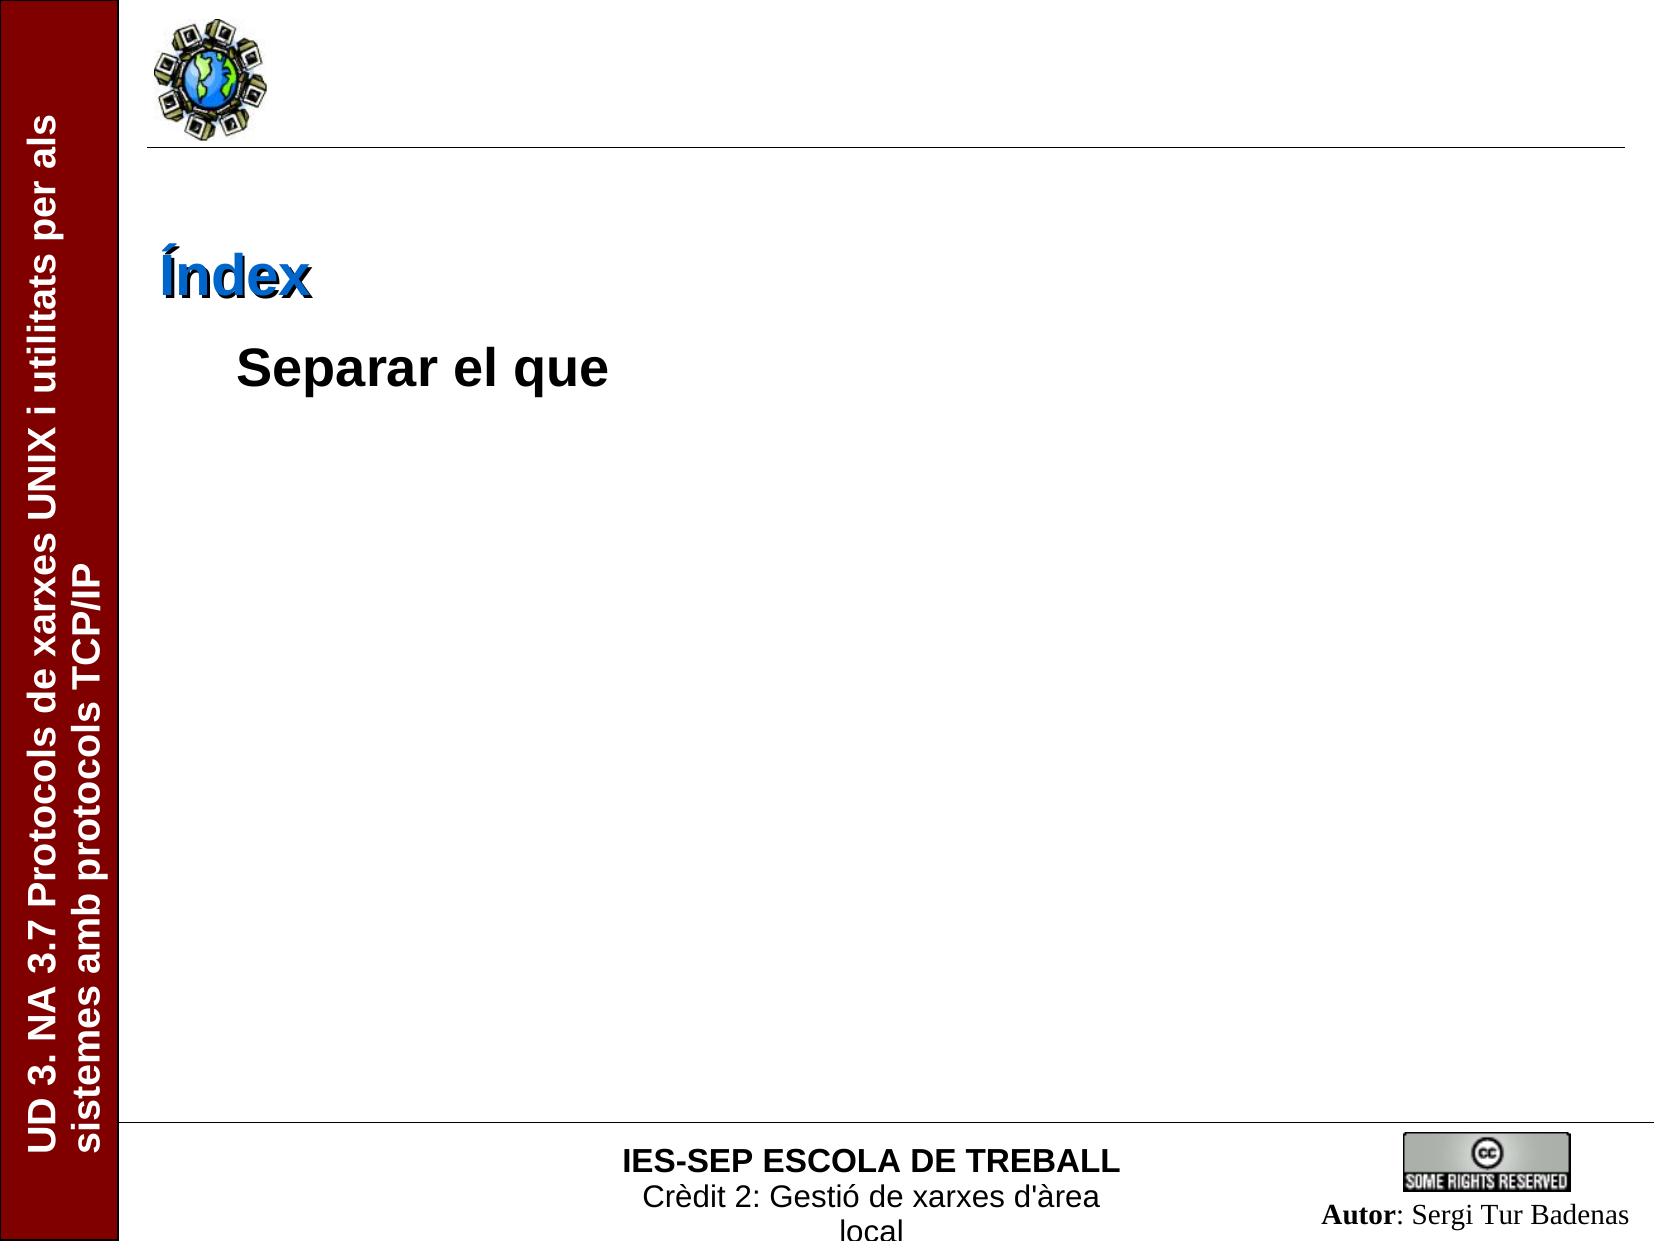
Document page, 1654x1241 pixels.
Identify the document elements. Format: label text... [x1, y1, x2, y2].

picture [154, 19, 268, 142]
list Índex Separar el que [141, 242, 1630, 1078]
picture [1403, 1132, 1571, 1192]
